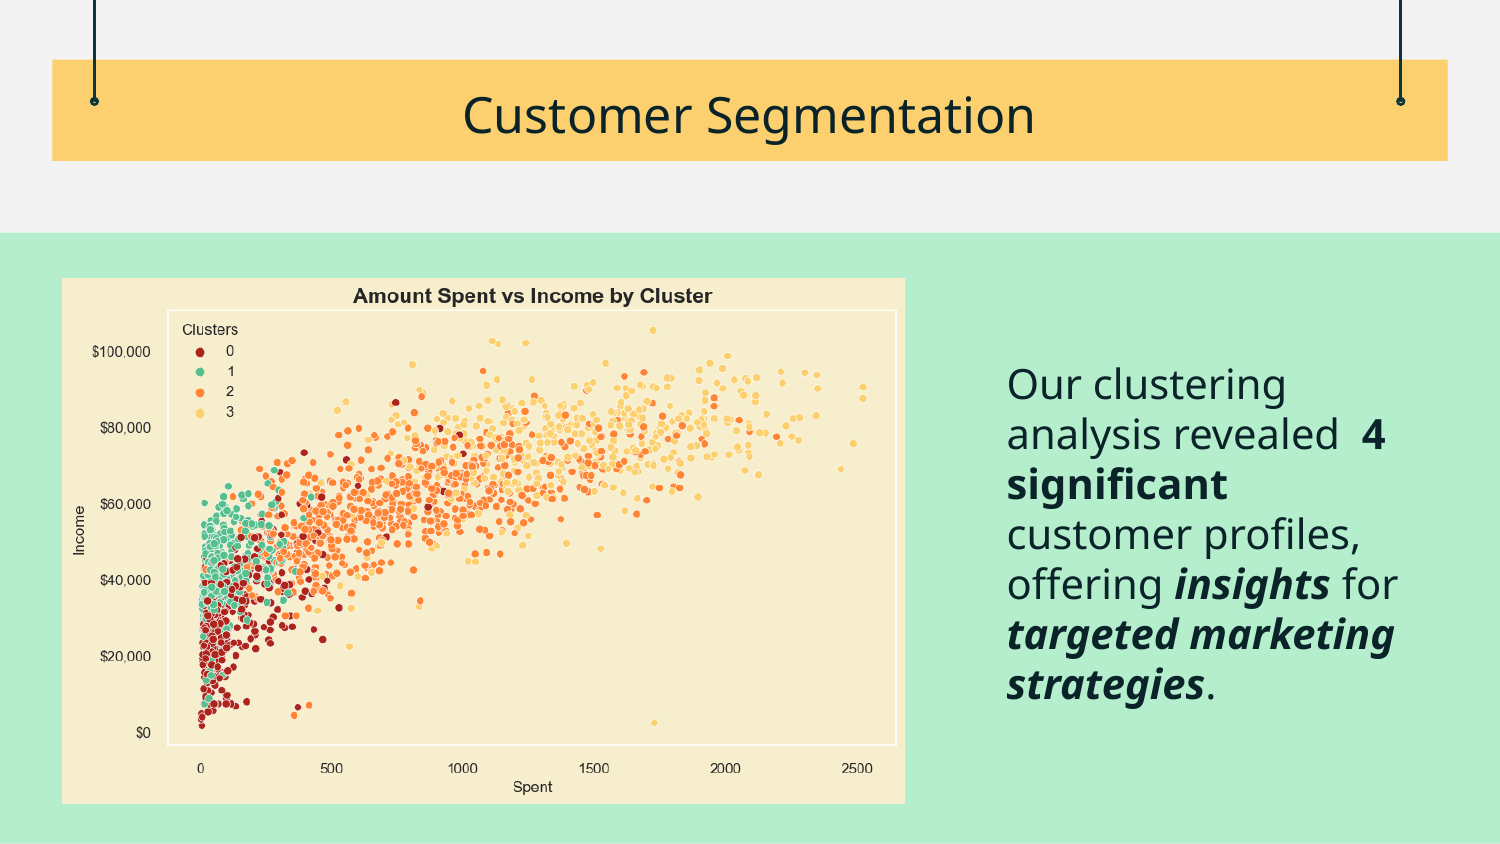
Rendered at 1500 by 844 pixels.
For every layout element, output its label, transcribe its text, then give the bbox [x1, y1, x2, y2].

text_box Our clustering analysis revealed 4 significant customer profiles, offering insights for targeted marketing strategies. [991, 342, 1427, 729]
picture [62, 278, 905, 804]
title Customer Segmentation [225, 68, 1274, 164]
